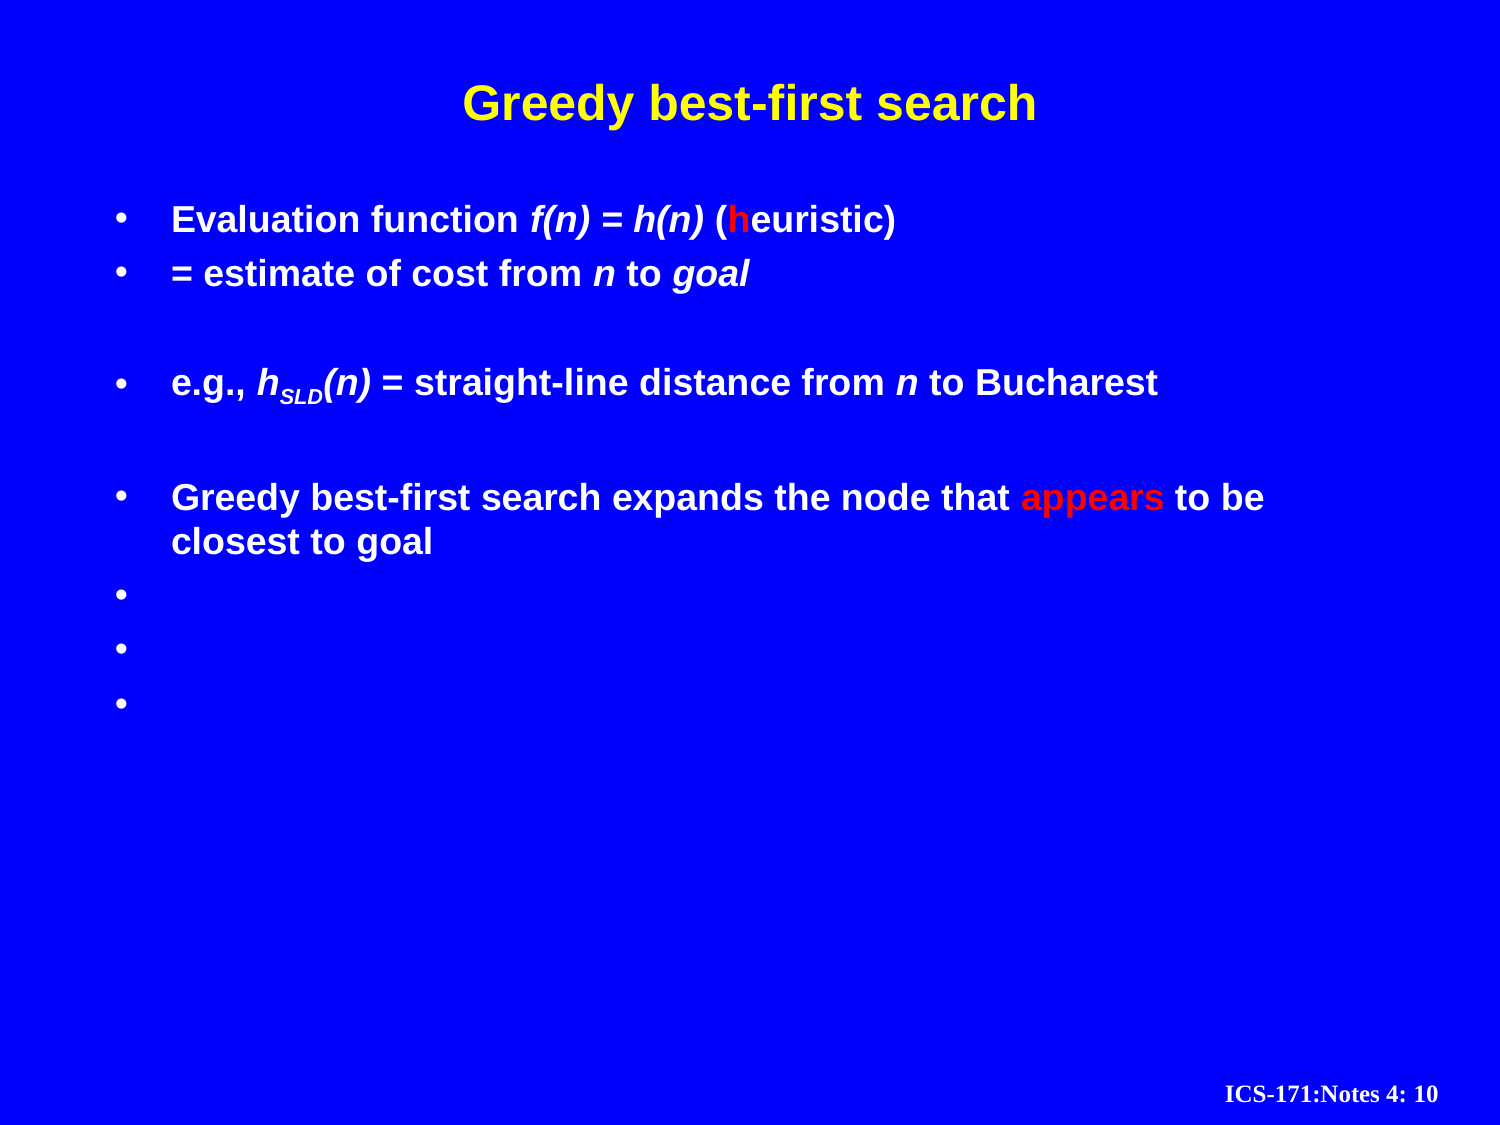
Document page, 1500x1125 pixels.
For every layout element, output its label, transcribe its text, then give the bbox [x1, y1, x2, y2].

list Evaluation function f(n) = h(n) (heuristic) = estimate of cost from n to goal e.g., hSLD(n) = straight-line distance from n to Bucharest Greedy best-first search expands the node that appears to be closest to goal [99, 187, 1388, 1013]
title Greedy best-first search [112, 49, 1388, 150]
